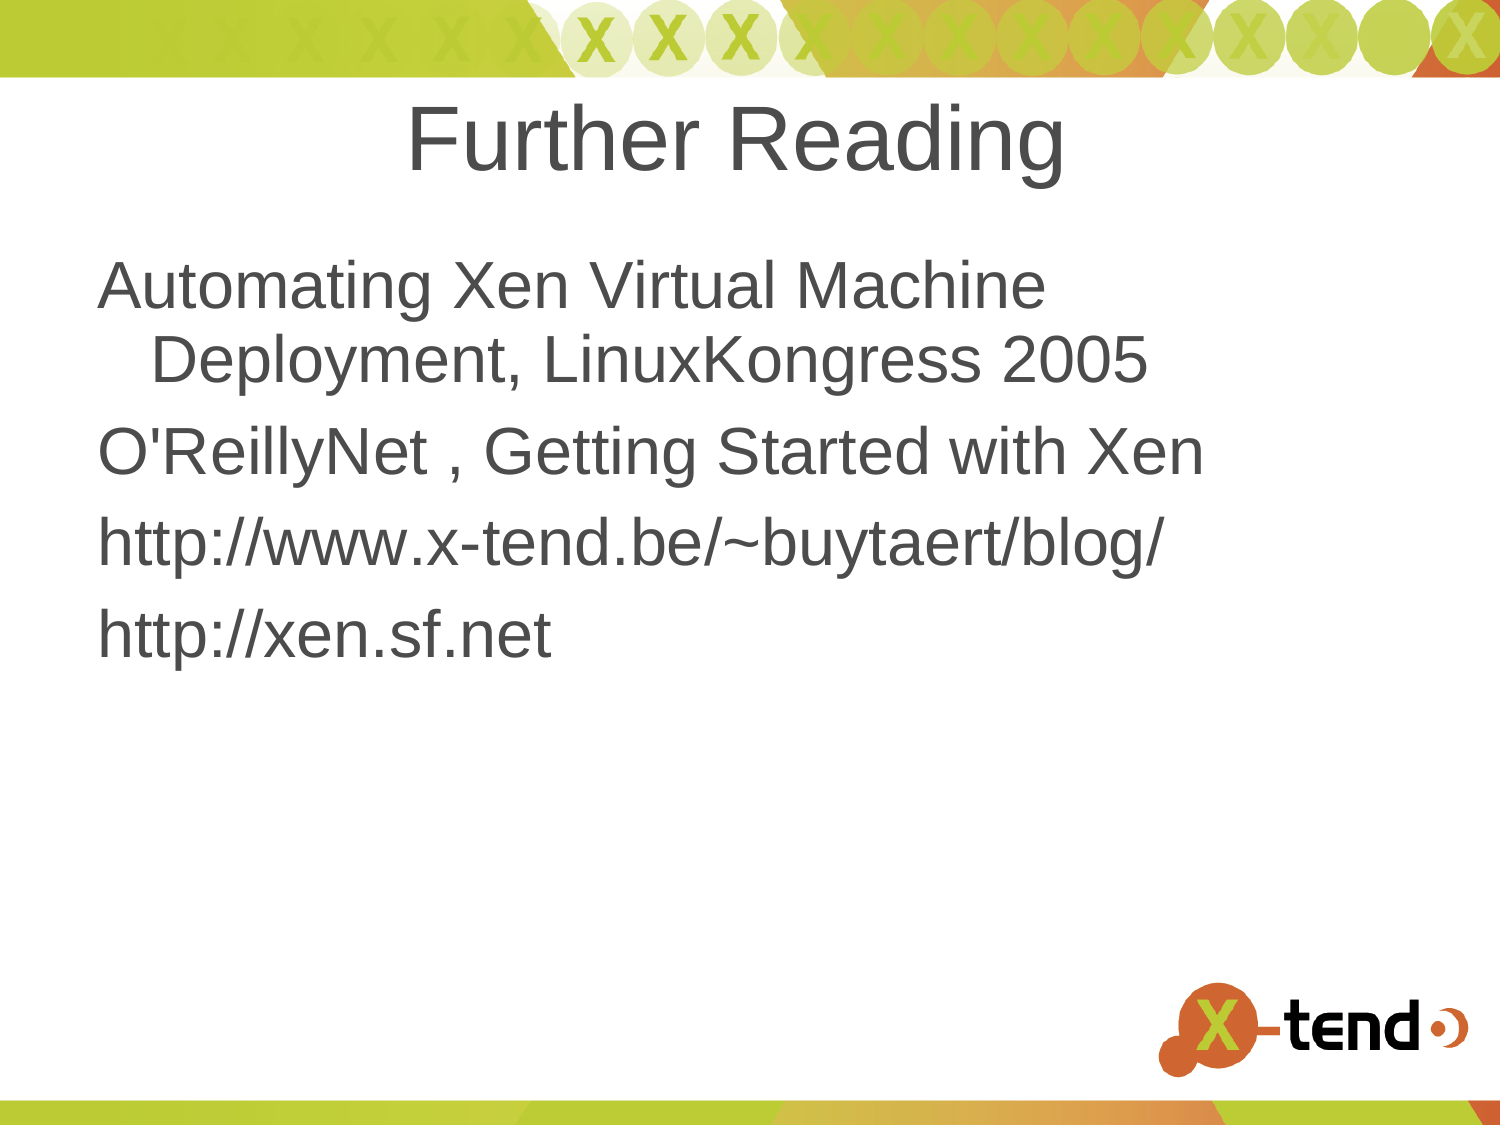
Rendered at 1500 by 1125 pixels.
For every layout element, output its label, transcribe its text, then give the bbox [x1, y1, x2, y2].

picture [0, 0, 1500, 1125]
title Further Reading [75, 44, 1425, 233]
list Automating Xen Virtual Machine Deployment, LinuxKongress 2005 O'ReillyNet , Getting Started with Xen http://www.x-tend.be/~buytaert/blog/ http://xen.sf.net [79, 247, 1430, 991]
